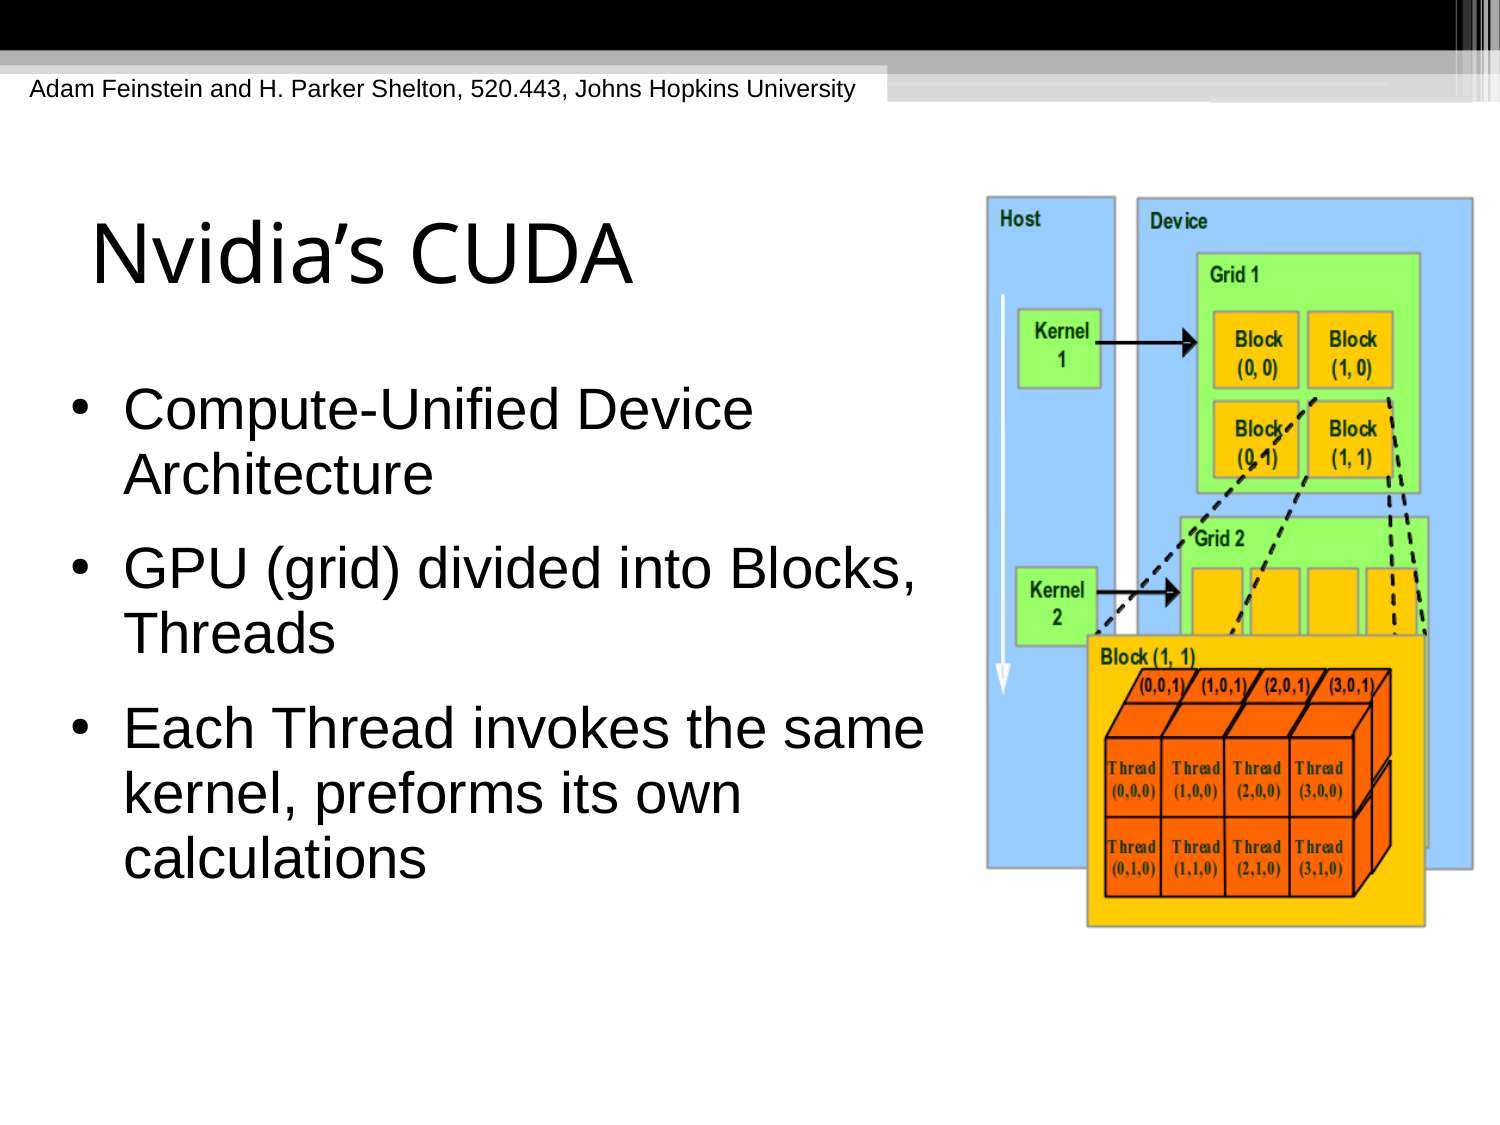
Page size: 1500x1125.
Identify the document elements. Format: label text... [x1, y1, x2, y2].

picture [975, 187, 1490, 938]
text_box Adam Feinstein and H. Parker Shelton, 520.443, Johns Hopkins University [0, 67, 888, 110]
title Nvidia’s CUDA [75, 187, 975, 363]
list Compute-Unified Device Architecture GPU (grid) divided into Blocks, Threads Each Thread invokes the same kernel, preforms its own calculations [37, 368, 976, 1079]
